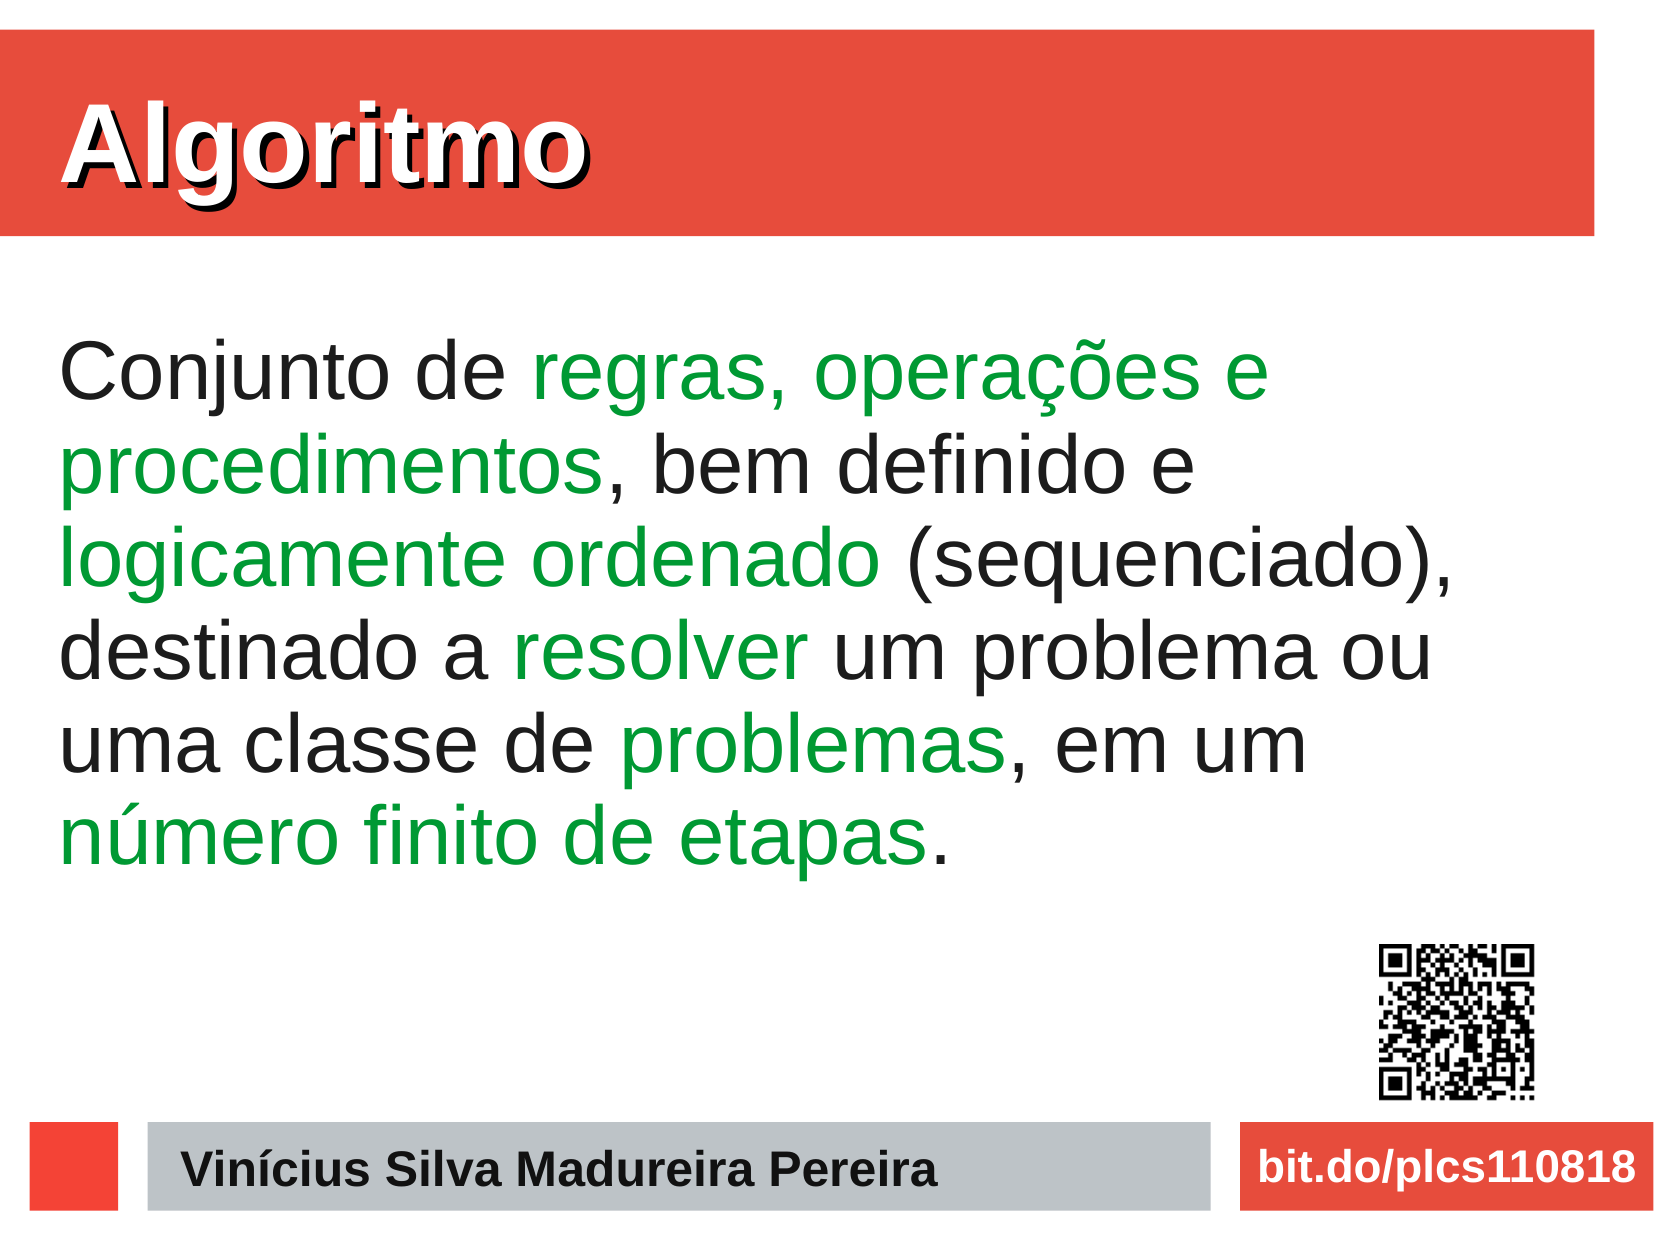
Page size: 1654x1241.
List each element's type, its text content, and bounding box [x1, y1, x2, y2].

picture [1379, 944, 1536, 1102]
text_box Vinícius Silva Madureira Pereira [165, 1133, 1170, 1205]
list Conjunto de regras, operações e procedimentos, bem definido e logicamente ordenado (sequenciado), destinado a resolver um problema ou uma classe de problemas, em um número finito de etapas. [59, 324, 1565, 1093]
text_box bit.do/plcs110818 [1228, 1133, 1654, 1205]
title Algoritmo [59, 59, 1595, 207]
